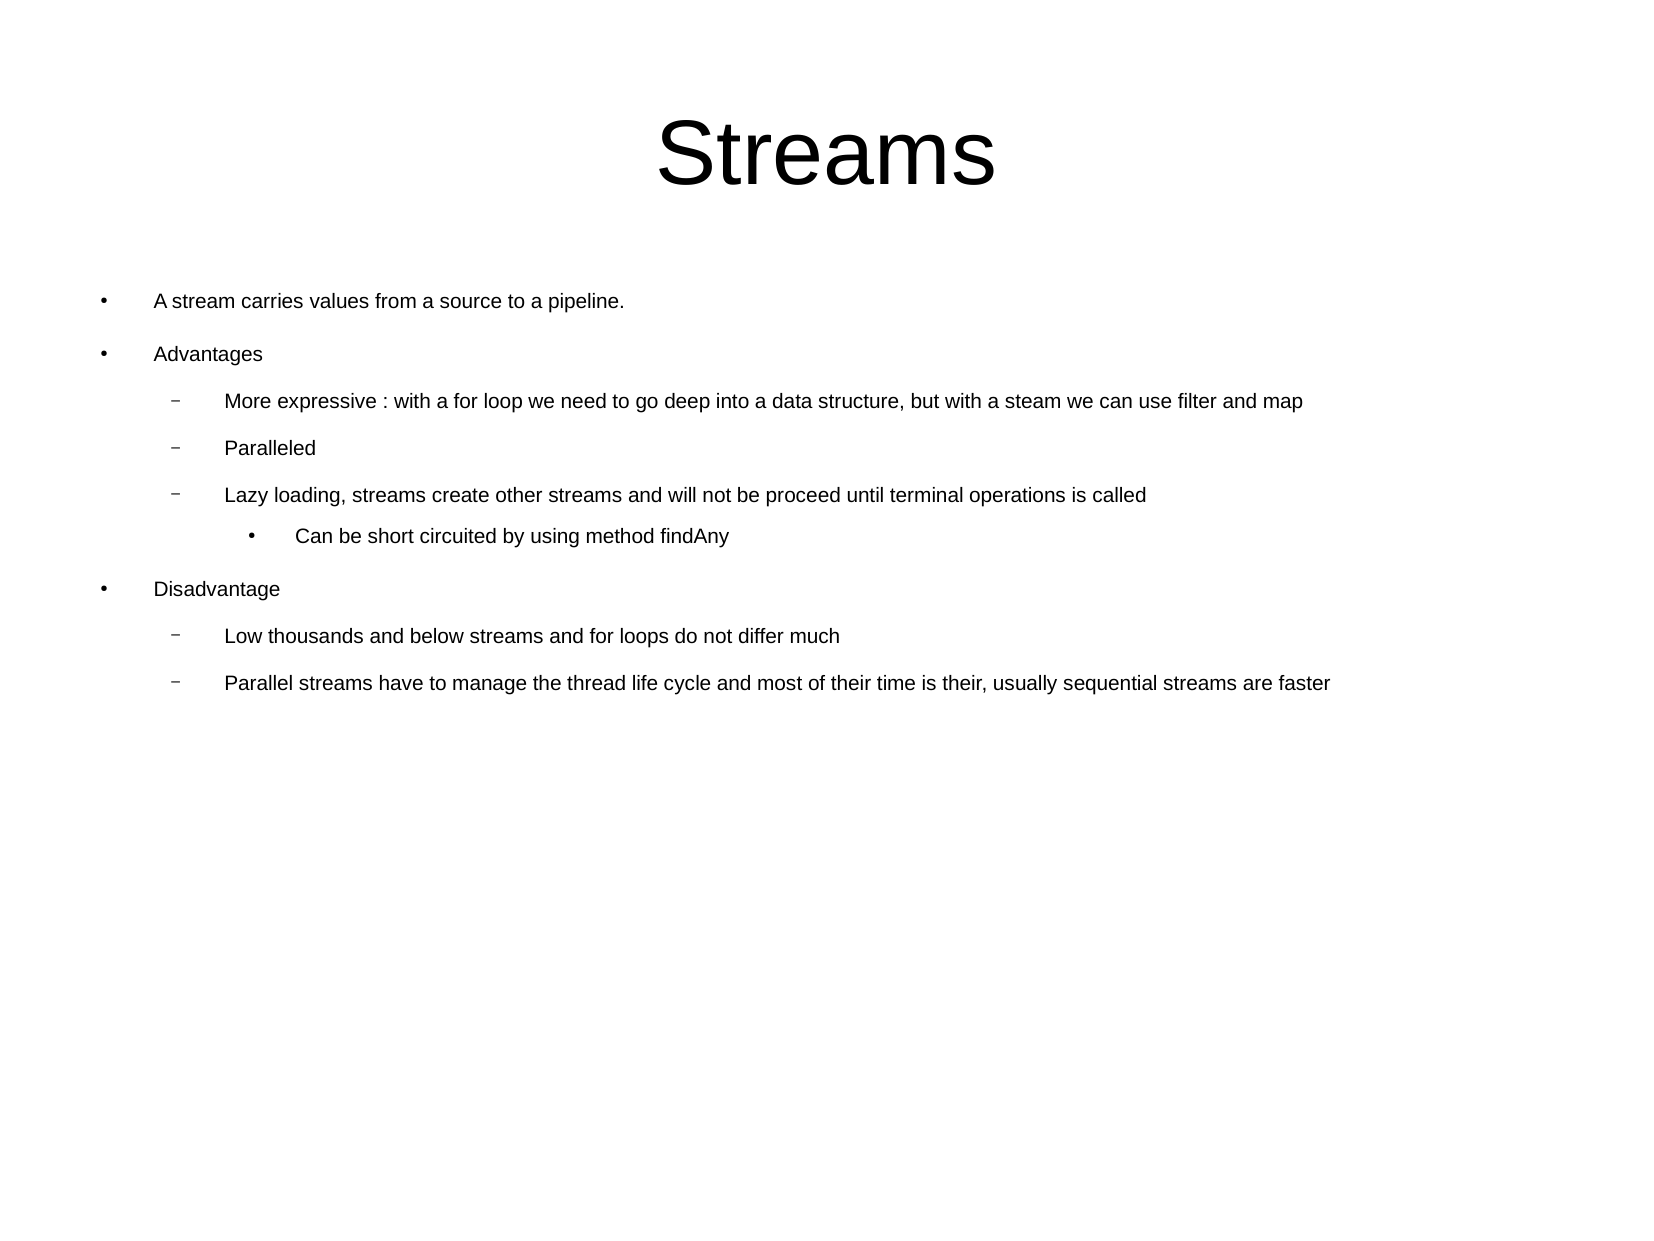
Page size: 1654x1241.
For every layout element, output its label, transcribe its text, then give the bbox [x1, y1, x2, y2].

title Streams [82, 49, 1571, 257]
list A stream carries values from a source to a pipeline. Advantages More expressive : with a for loop we need to go deep into a data structure, but with a steam we can use filter and map Paralleled Lazy loading, streams create other streams and will not be proceed until terminal operations is called Can be short circuited by using method findAny Disadvantage Low thousands and below streams and for loops do not differ much Parallel streams have to manage the thread life cycle and most of their time is their, usually sequential streams are faster [82, 290, 1571, 1010]
